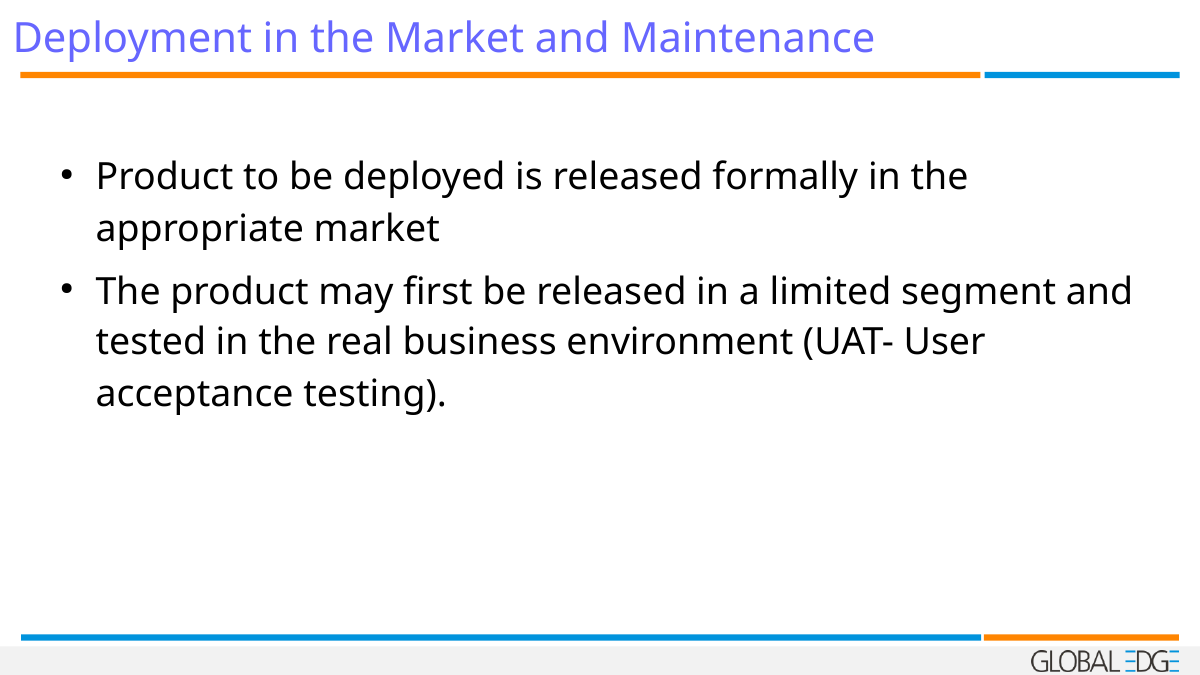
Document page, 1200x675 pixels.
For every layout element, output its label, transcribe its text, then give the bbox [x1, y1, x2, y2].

title Deployment in the Market and Maintenance [12, 9, 1088, 63]
text_box Product to be deployed is released formally in the appropriate market The product may first be released in a limited segment and tested in the real business environment (UAT- User acceptance testing). [60, 150, 1141, 437]
picture [1031, 650, 1179, 672]
